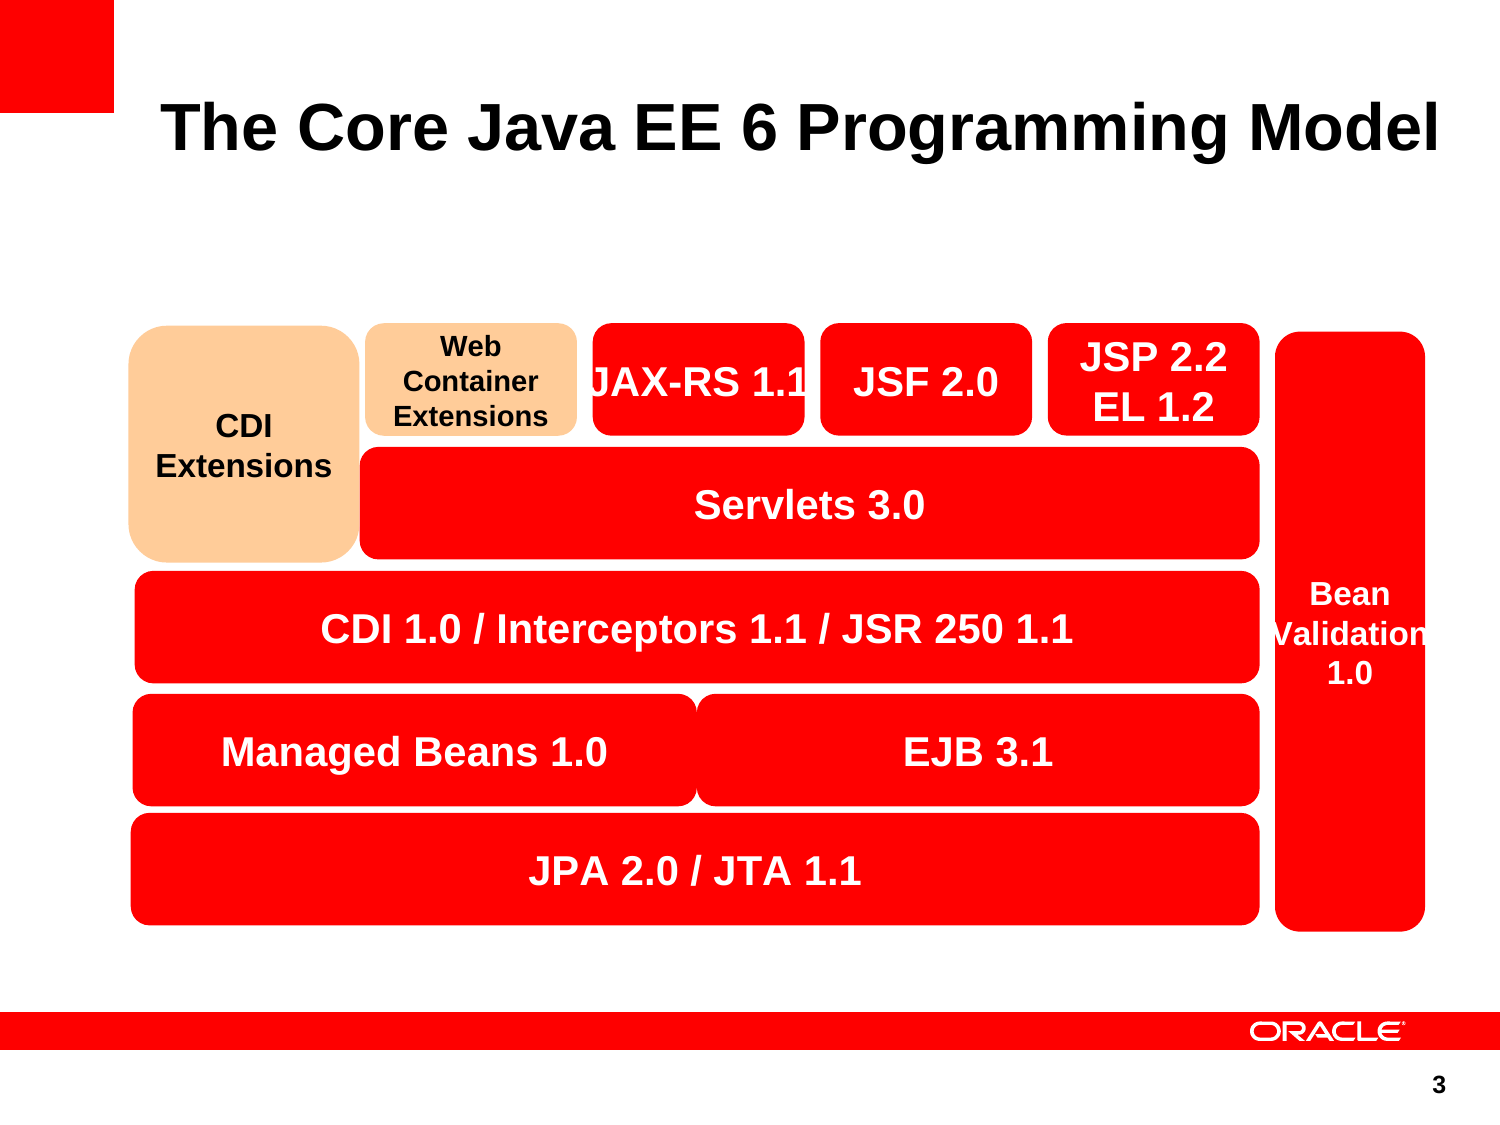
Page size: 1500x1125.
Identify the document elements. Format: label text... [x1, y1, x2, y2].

text_box CDI Extensions [128, 325, 360, 563]
text_box EJB 3.1 [696, 693, 1260, 807]
text_box Servlets 3.0 [359, 446, 1260, 560]
title The Core Java EE 6 Programming Model [145, 49, 1500, 205]
text_box Bean Validation 1.0 [1275, 331, 1426, 932]
text_box JSP 2.2 EL 1.2 [1047, 323, 1260, 436]
text_box JSF 2.0 [820, 323, 1033, 436]
text_box JPA 2.0 / JTA 1.1 [130, 812, 1260, 926]
text_box Managed Beans 1.0 [132, 693, 697, 807]
text_box Web Container Extensions [365, 323, 577, 436]
picture [0, 1012, 1500, 1050]
picture [0, 0, 114, 113]
text_box CDI 1.0 / Interceptors 1.1 / JSR 250 1.1 [134, 570, 1260, 684]
text_box JAX-RS 1.1 [592, 323, 805, 436]
